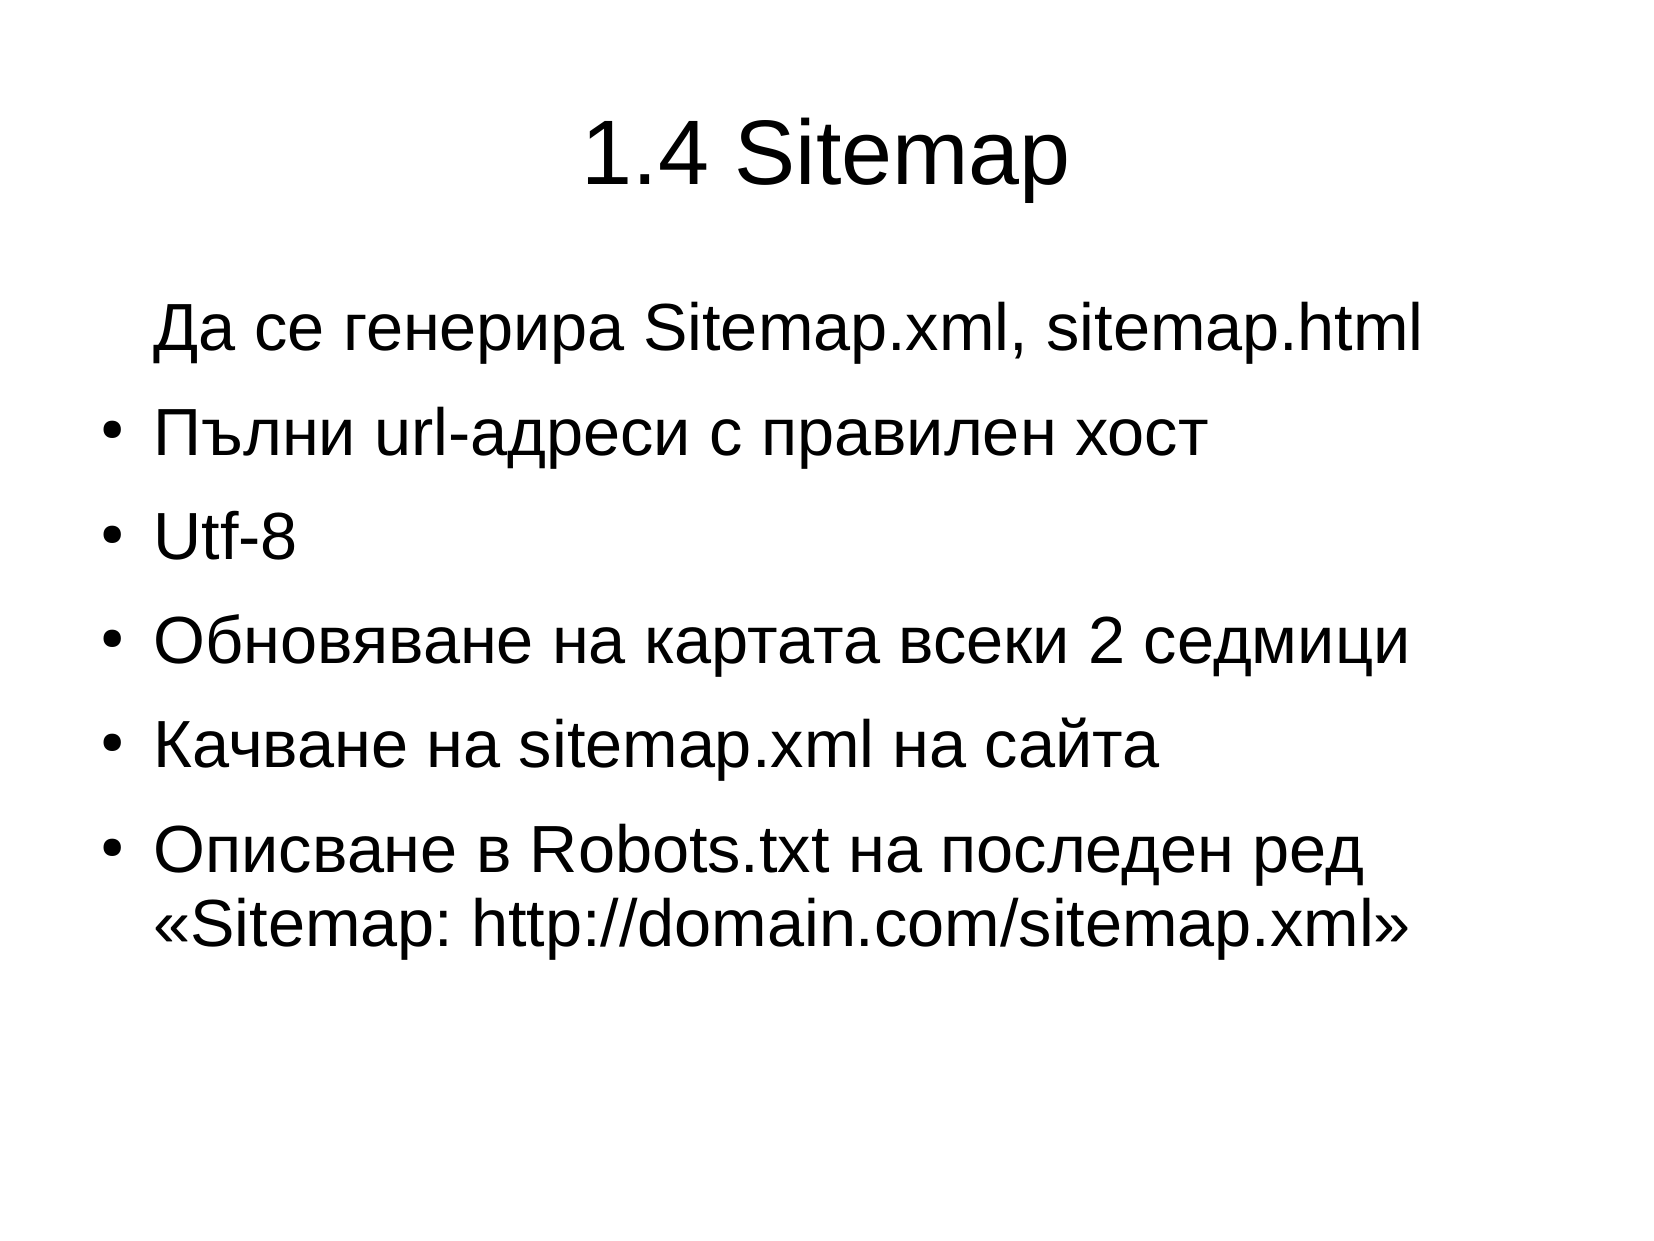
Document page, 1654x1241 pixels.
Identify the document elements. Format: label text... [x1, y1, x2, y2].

list Да се генерира Sitemap.xml, sitemap.html Пълни url-адреси с правилен хост Utf-8 Обновяване на картата всеки 2 седмици Качване на sitemap.xml на сайта Описване в Robots.txt на последен ред «Sitemap: http://domain.com/sitemap.xml» [82, 290, 1571, 1109]
title 1.4 Sitemap [82, 49, 1571, 257]
